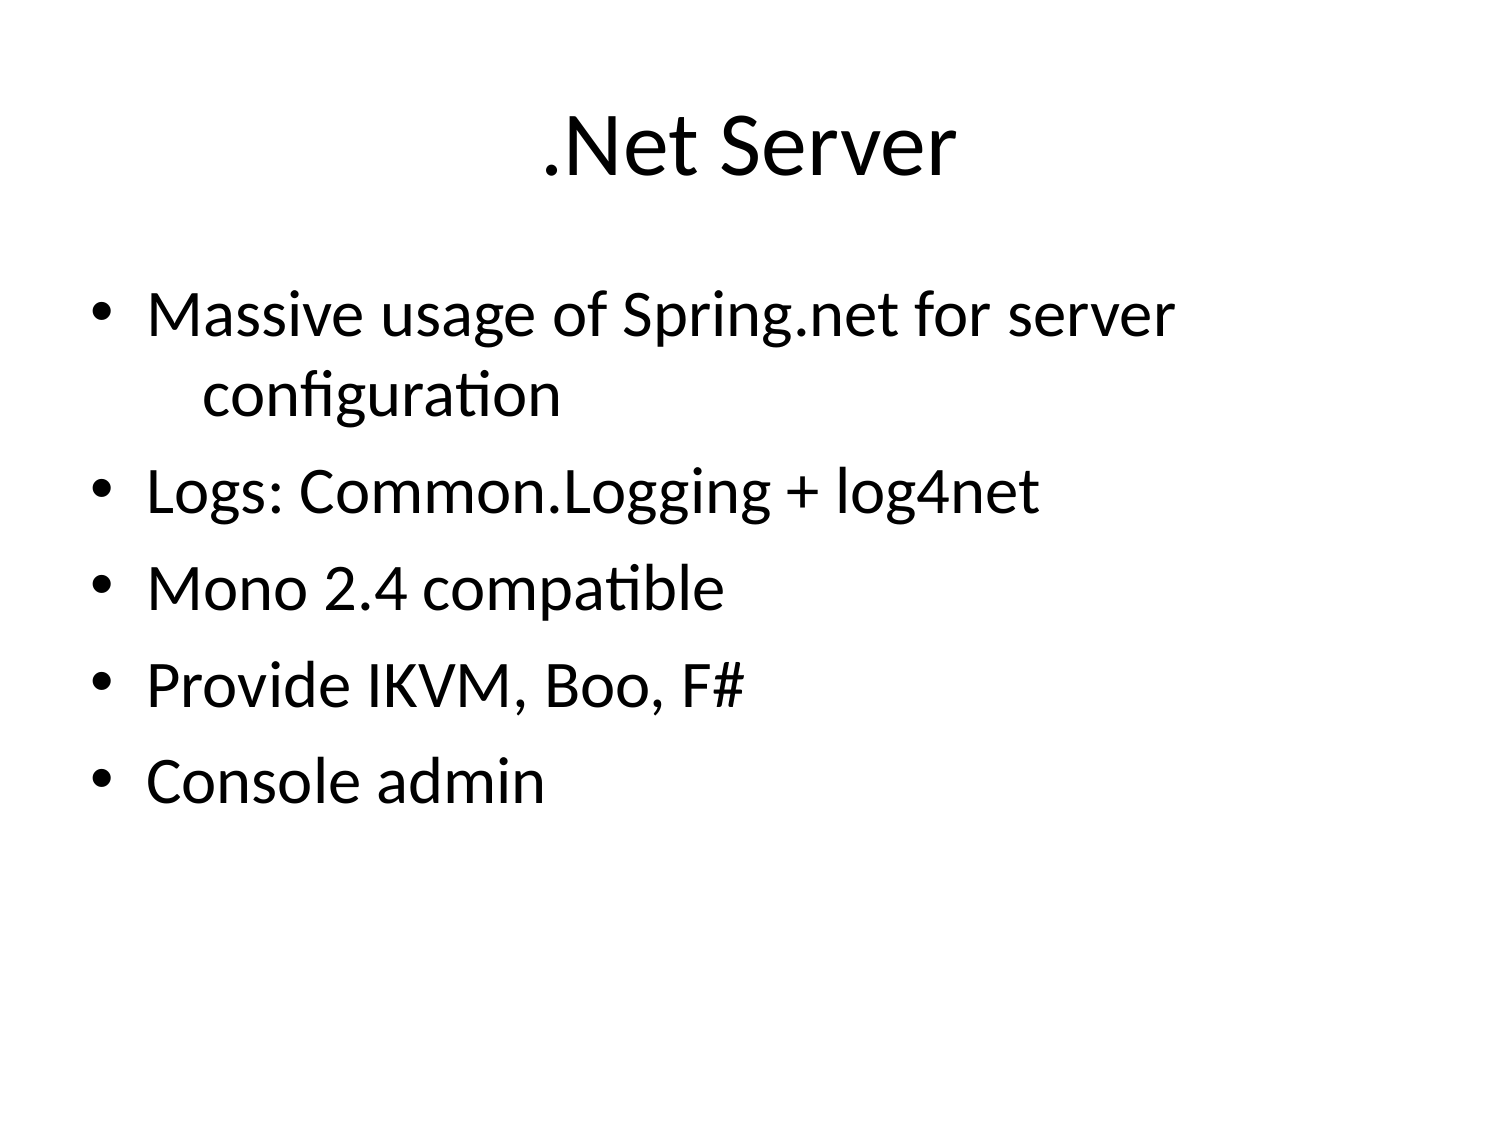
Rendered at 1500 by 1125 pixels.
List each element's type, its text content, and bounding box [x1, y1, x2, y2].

title .Net Server [75, 45, 1426, 233]
list Massive usage of Spring.net for server configuration Logs: Common.Logging + log4net Mono 2.4 compatible Provide IKVM, Boo, F# Console admin [75, 262, 1426, 1005]
